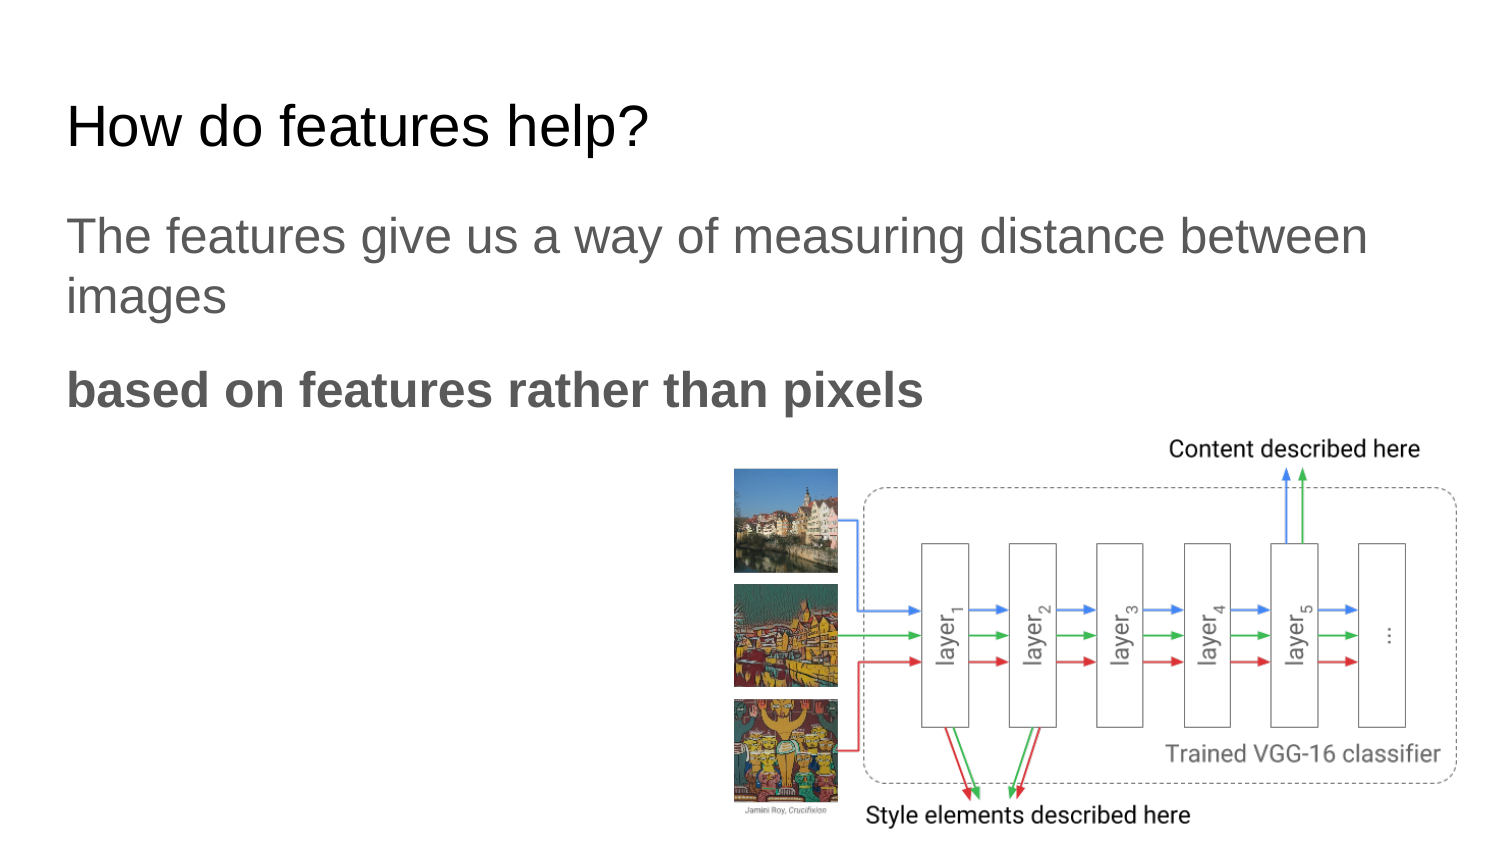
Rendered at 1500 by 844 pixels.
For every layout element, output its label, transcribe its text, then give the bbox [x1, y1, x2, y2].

picture [734, 427, 1464, 844]
title How do features help? [51, 72, 1449, 167]
list The features give us a way of measuring distance between images based on features rather than pixels [51, 189, 1449, 750]
